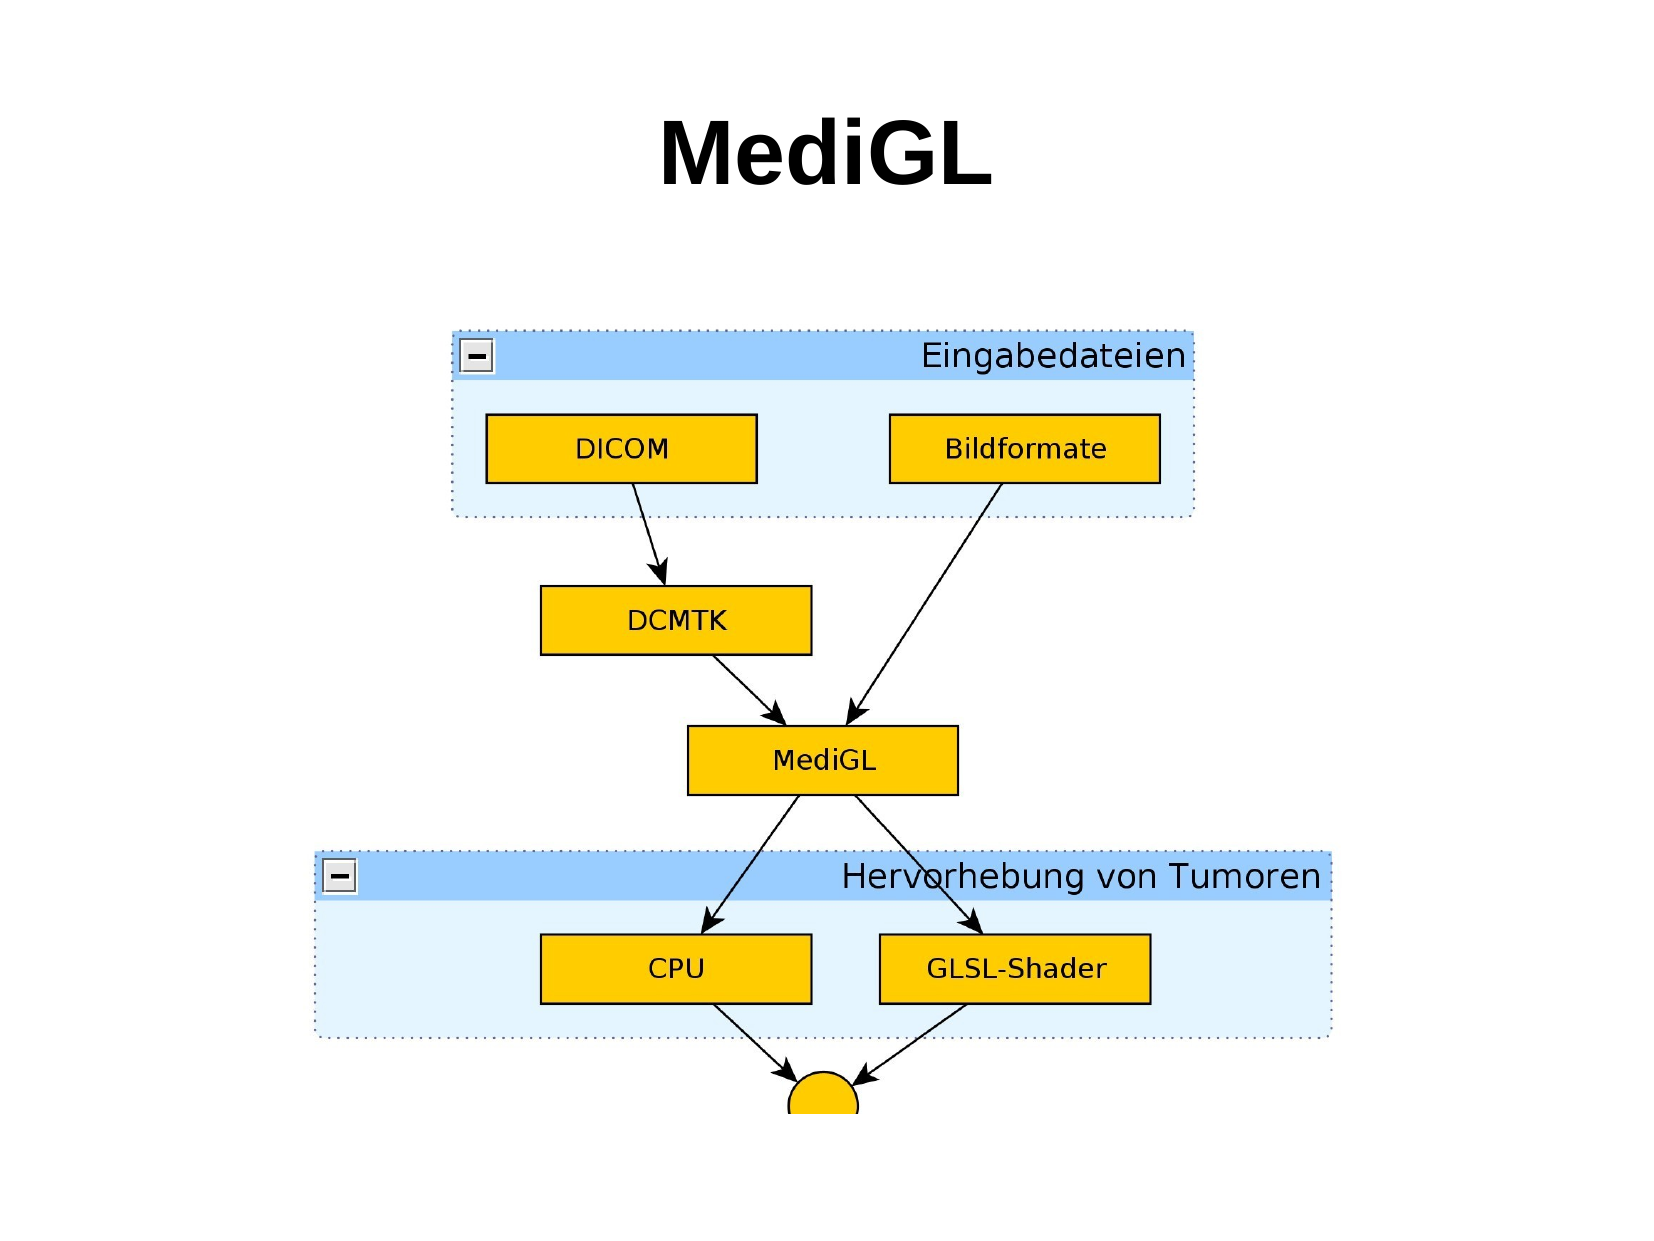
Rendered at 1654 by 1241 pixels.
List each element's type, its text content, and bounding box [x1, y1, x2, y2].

title MediGL [82, 49, 1571, 257]
picture [280, 295, 1397, 1114]
